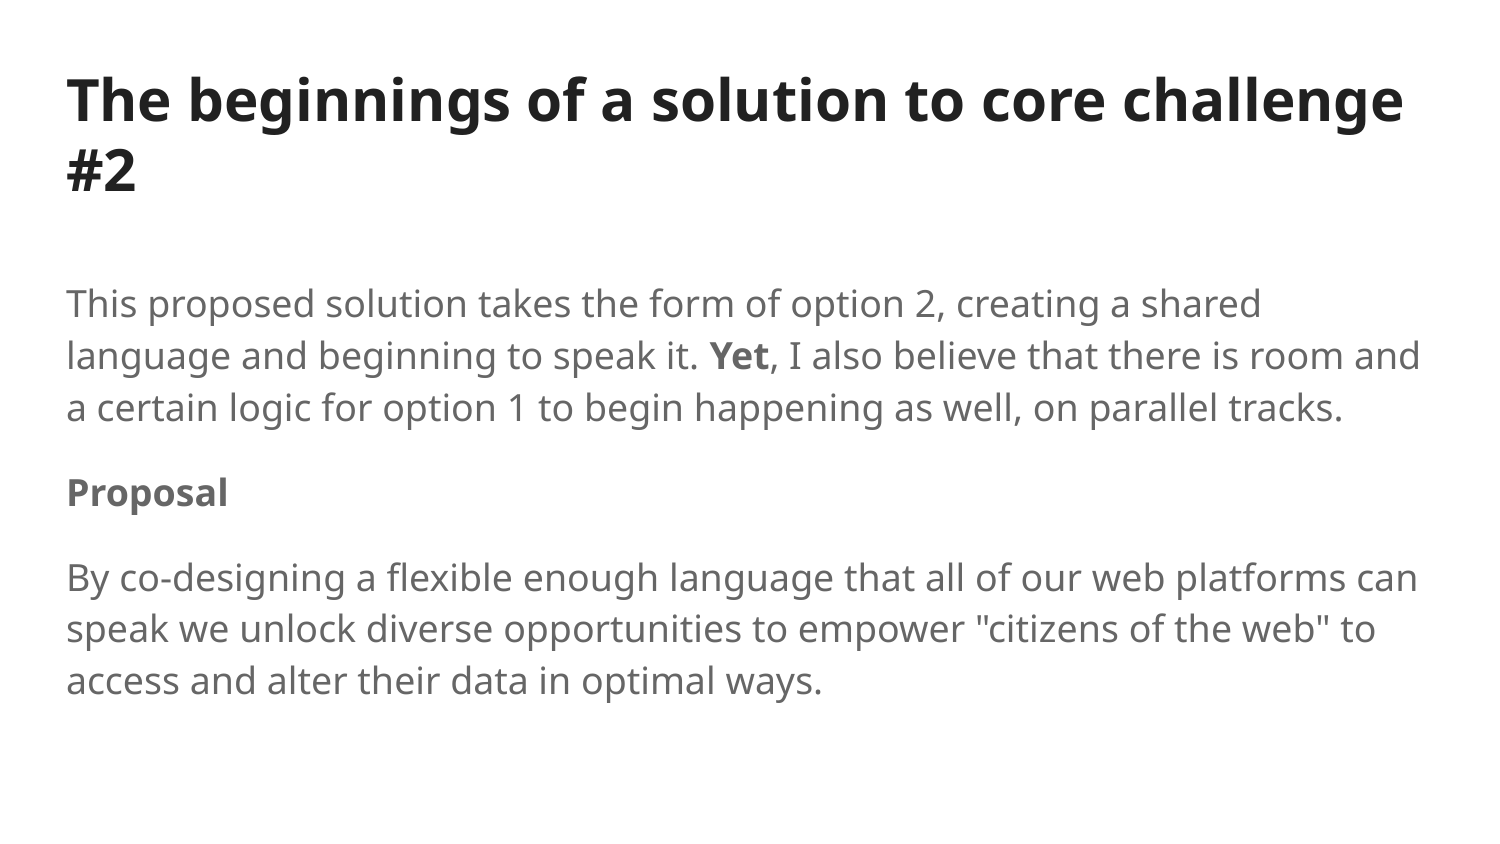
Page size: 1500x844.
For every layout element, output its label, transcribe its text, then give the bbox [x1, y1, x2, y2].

list This proposed solution takes the form of option 2, creating a shared language and beginning to speak it. Yet, I also believe that there is room and a certain logic for option 1 to begin happening as well, on parallel tracks. Proposal By co-designing a flexible enough language that all of our web platforms can speak we unlock diverse opportunities to empower "citizens of the web" to access and alter their data in optimal ways. [51, 258, 1449, 807]
title The beginnings of a solution to core challenge #2 [51, 48, 1449, 180]
